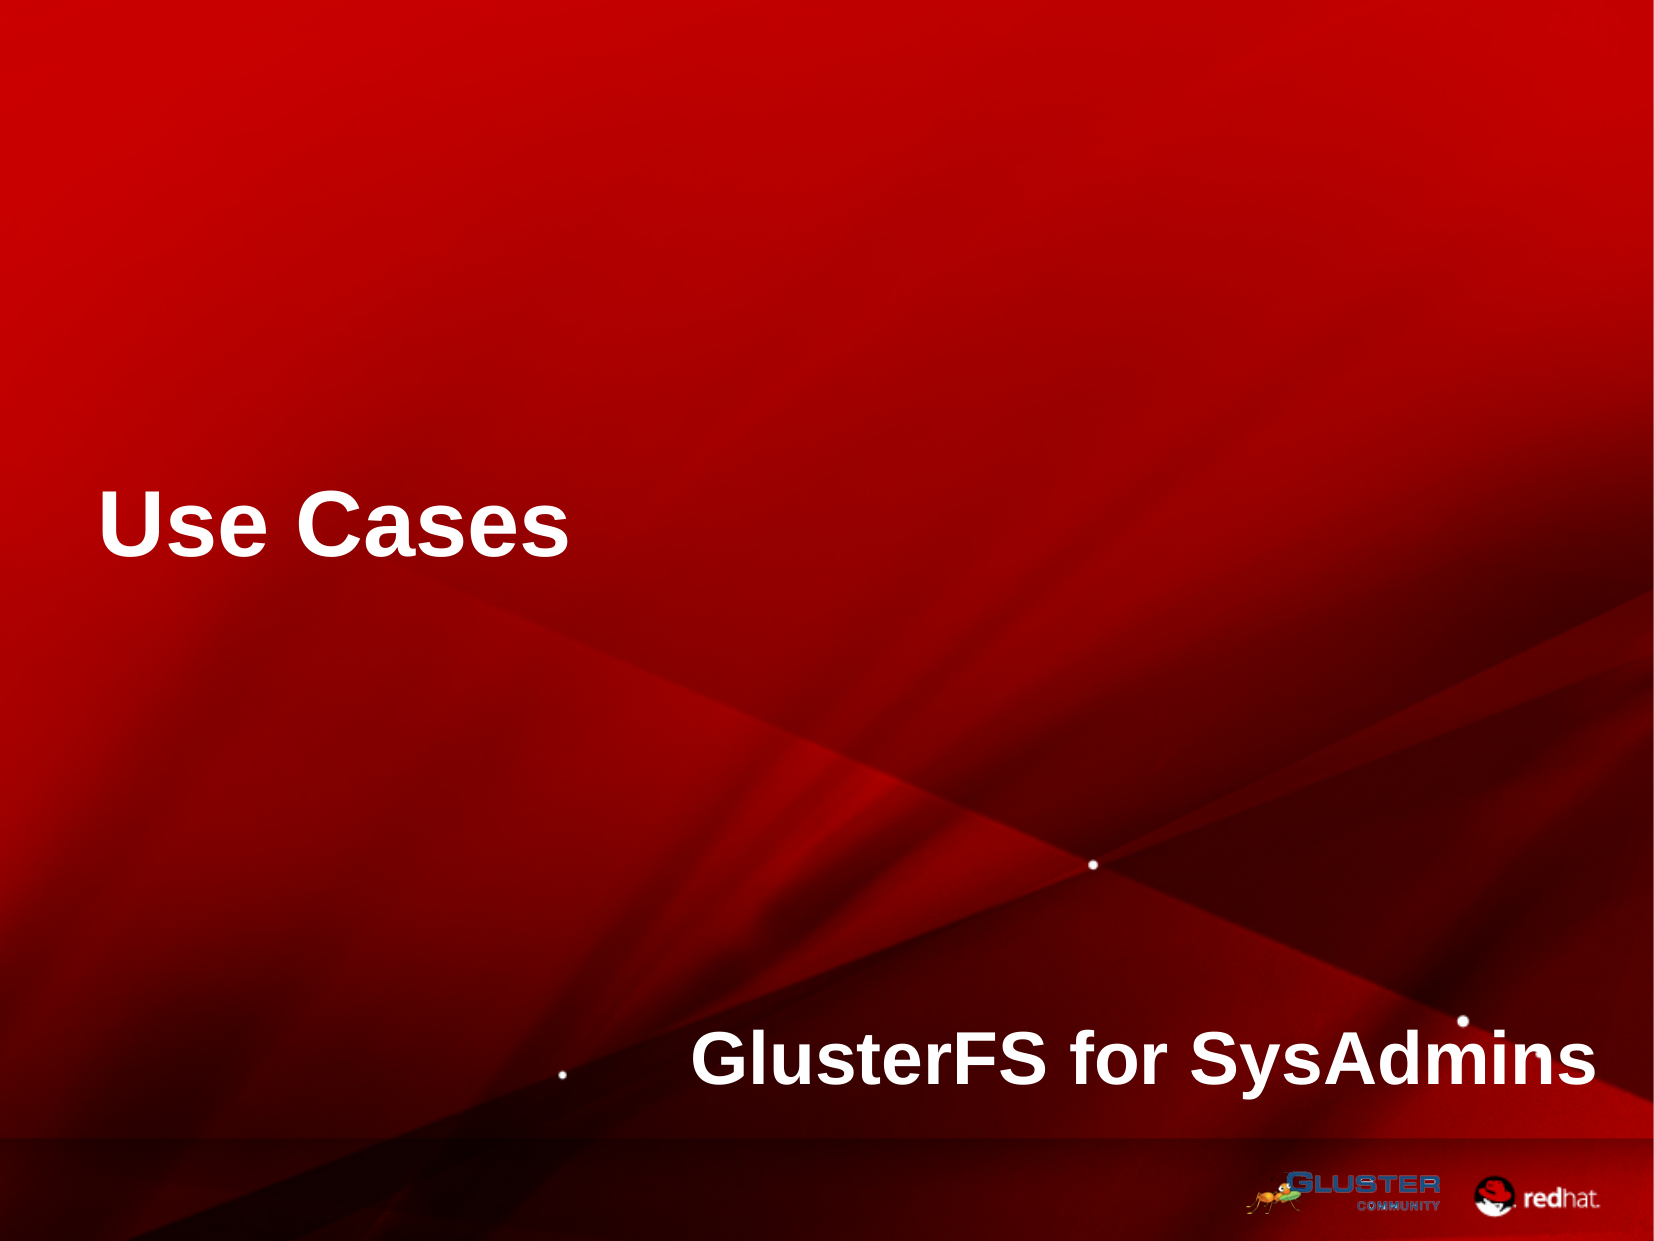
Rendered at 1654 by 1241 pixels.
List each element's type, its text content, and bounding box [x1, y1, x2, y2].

text_box GlusterFS for SysAdmins [675, 963, 1614, 1111]
picture [0, 0, 1654, 1241]
title Use Cases [97, 430, 1586, 618]
